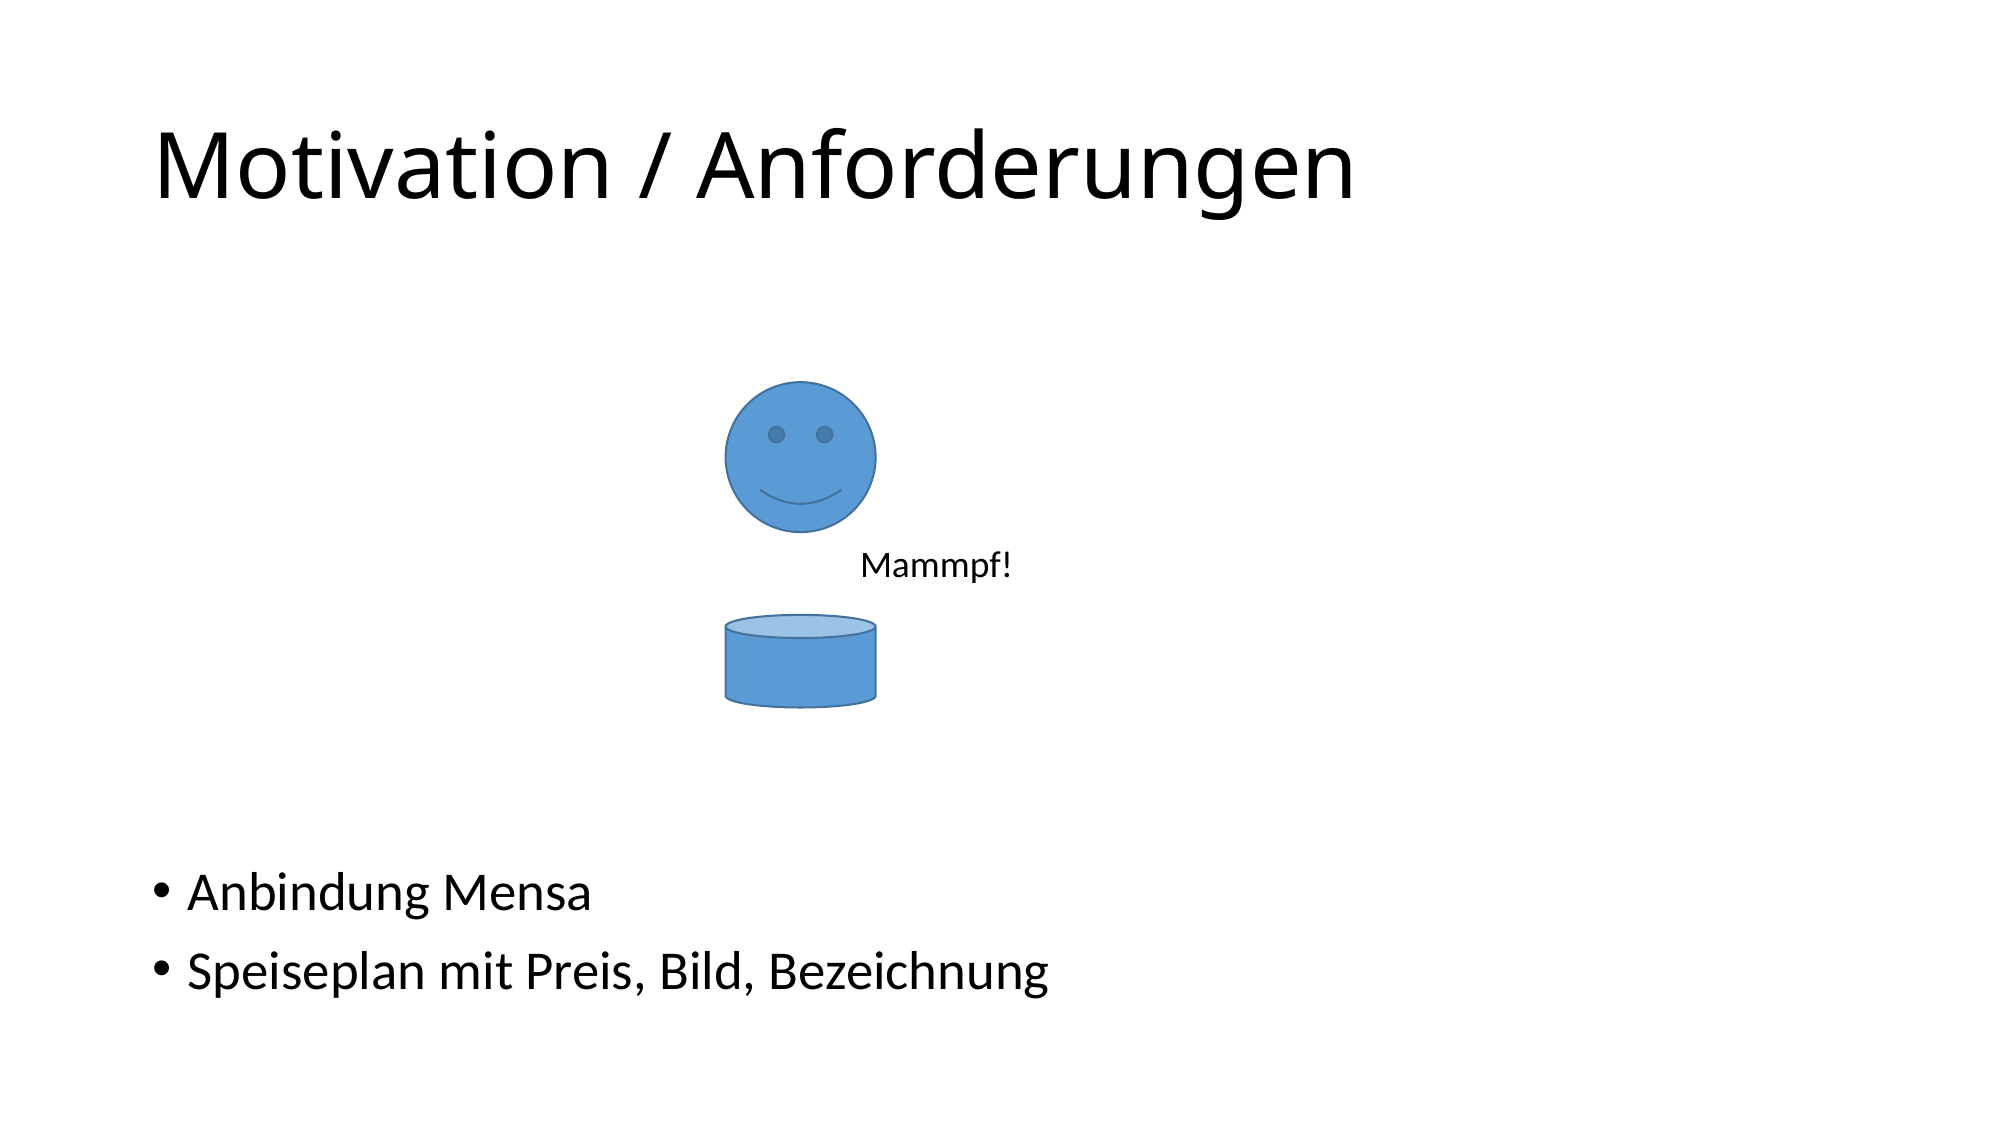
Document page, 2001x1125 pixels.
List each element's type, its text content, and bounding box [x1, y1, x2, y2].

text_box Mammpf! [845, 532, 1029, 592]
title Motivation / Anforderungen [137, 59, 1863, 278]
list Anbindung Mensa Speiseplan mit Preis, Bild, Bezeichnung [137, 299, 1863, 1014]
text_box [725, 628, 876, 708]
text_box [725, 382, 876, 533]
